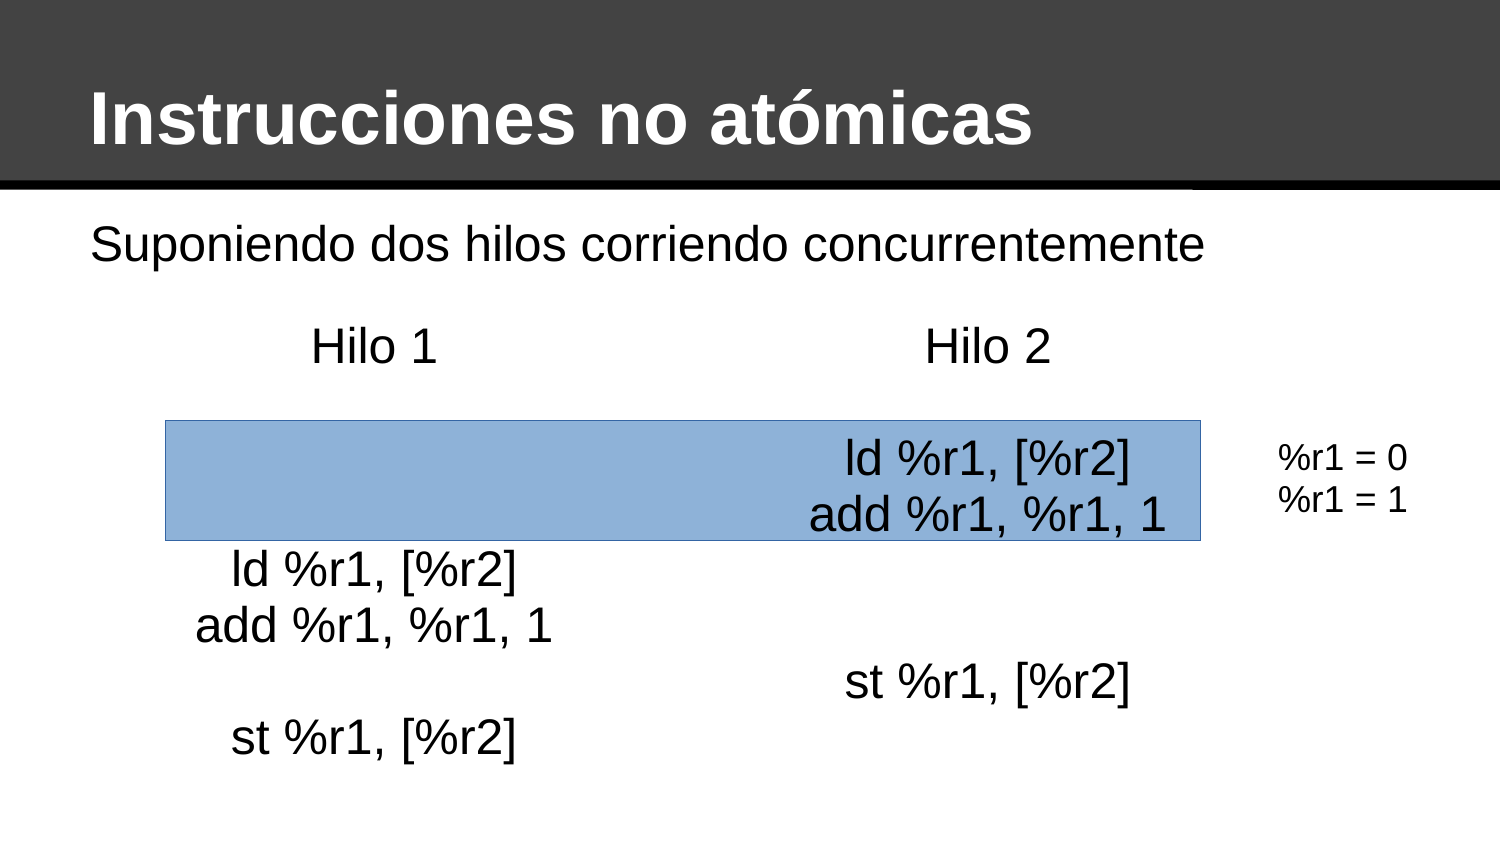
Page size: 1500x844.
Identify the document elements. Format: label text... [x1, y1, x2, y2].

text_box Hilo 2 ld %r1, [%r2] add %r1, %r1, 1 st %r1, [%r2] [793, 311, 1183, 717]
text_box Instrucciones no atómicas [74, 33, 1425, 175]
text_box Suponiendo dos hilos corriendo concurrentemente [74, 196, 1425, 808]
text_box %r1 = 0 %r1 = 1 [1263, 429, 1424, 528]
text_box Hilo 1 ld %r1, [%r2] add %r1, %r1, 1 st %r1, [%r2] [180, 311, 569, 773]
